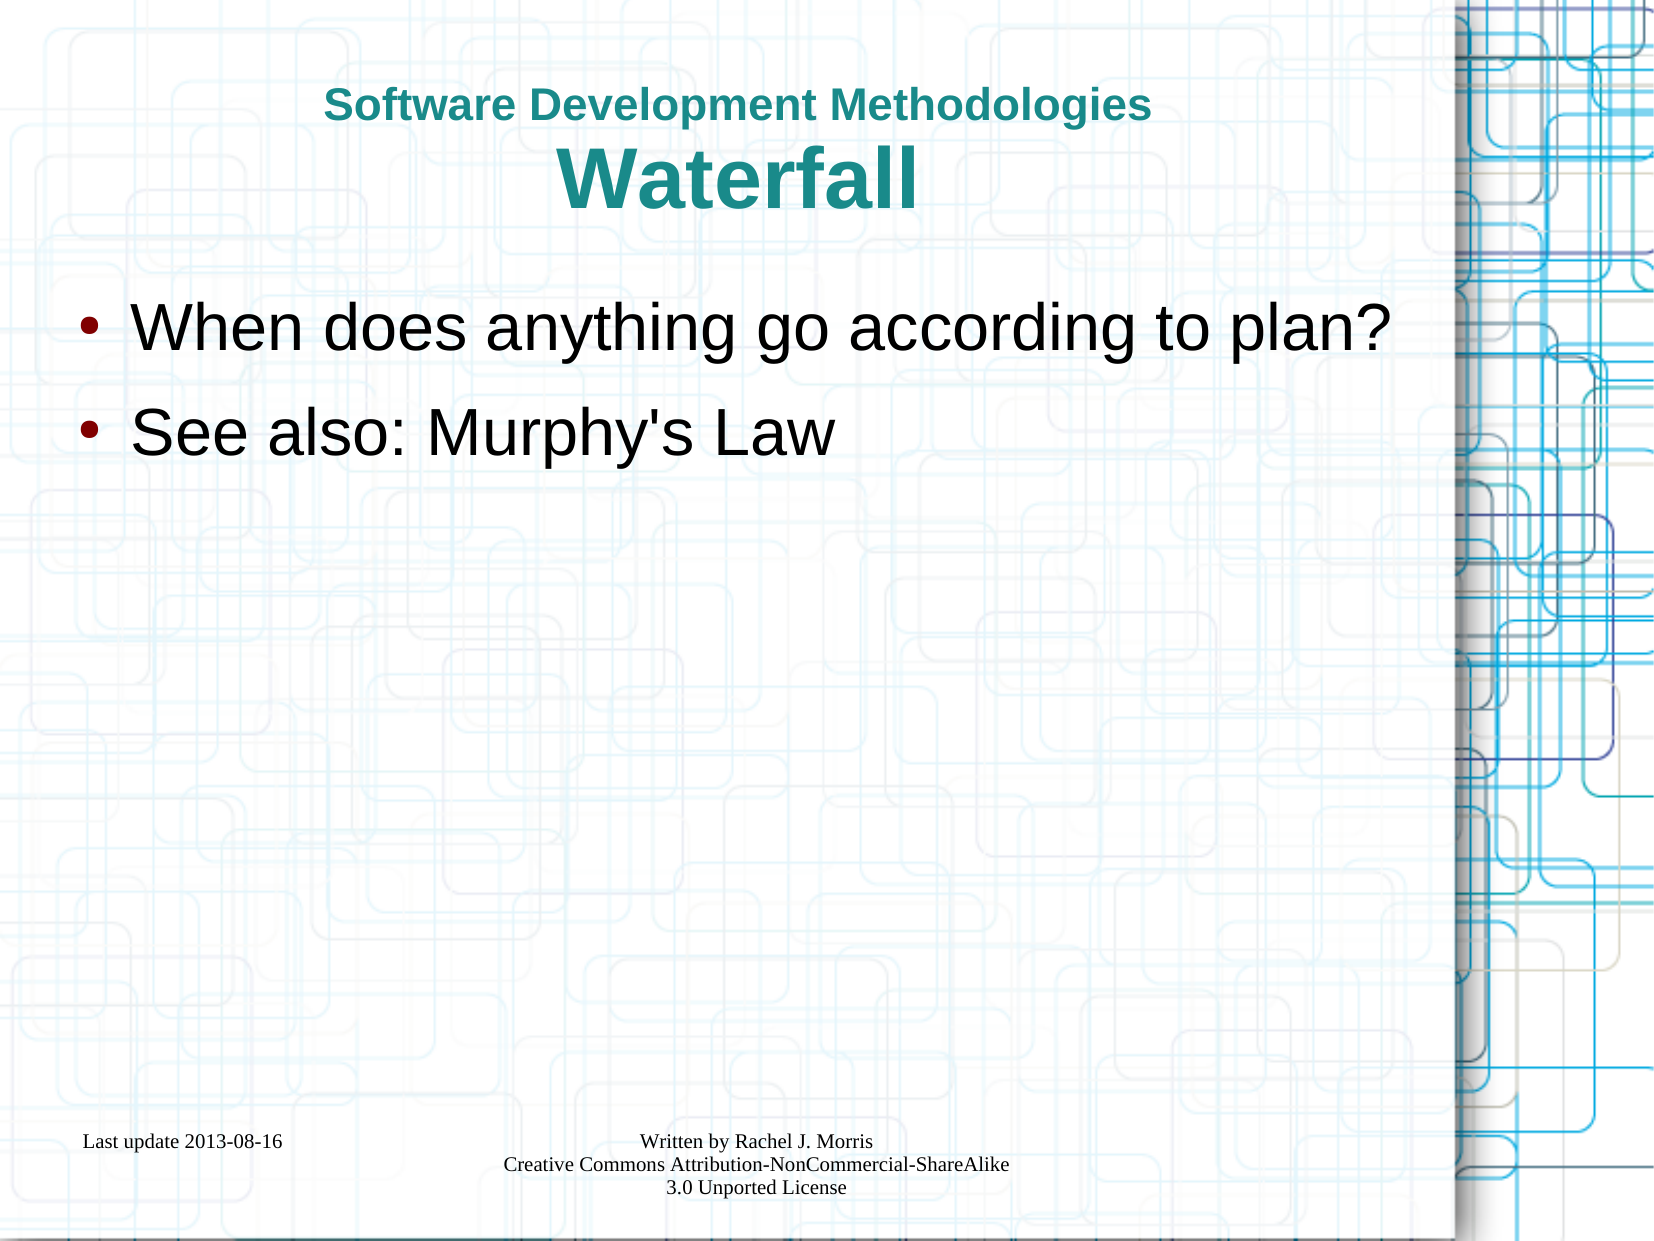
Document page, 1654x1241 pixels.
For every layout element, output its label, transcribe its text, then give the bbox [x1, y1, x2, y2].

picture [0, 0, 1654, 1241]
list When does anything go according to plan? See also: Murphy's Law [60, 290, 1418, 1010]
title Software Development Methodologies Waterfall [59, 49, 1418, 257]
